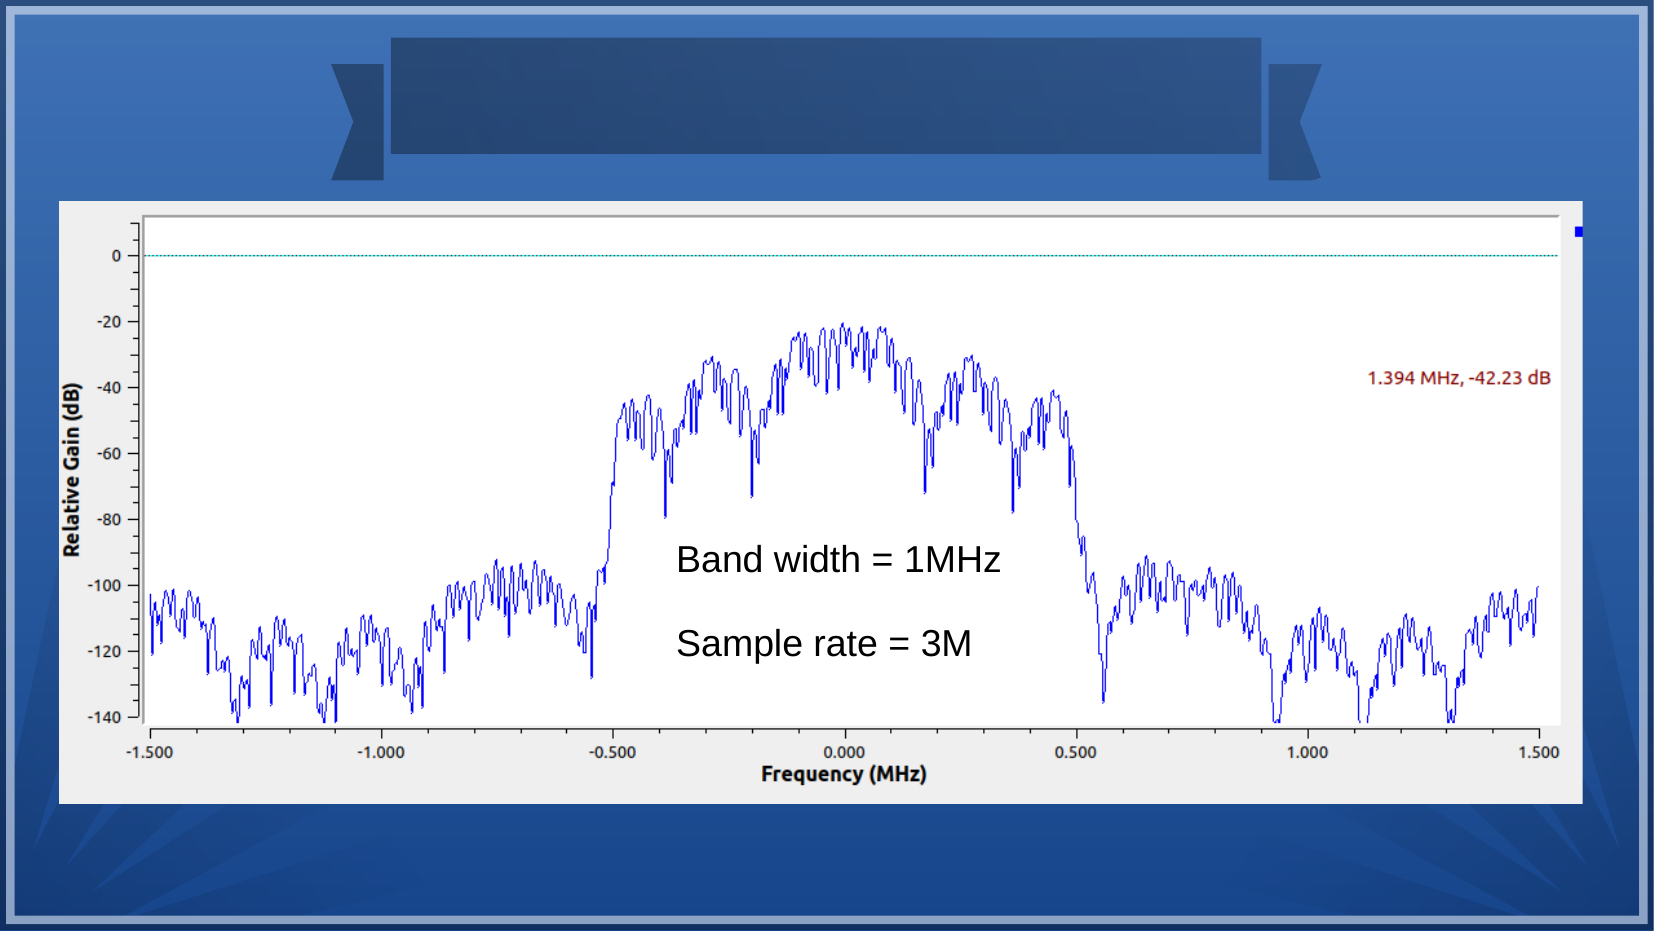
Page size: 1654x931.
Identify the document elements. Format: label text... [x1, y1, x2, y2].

picture [59, 201, 1583, 804]
text_box Band width = 1MHz Sample rate = 3M [661, 531, 1028, 673]
